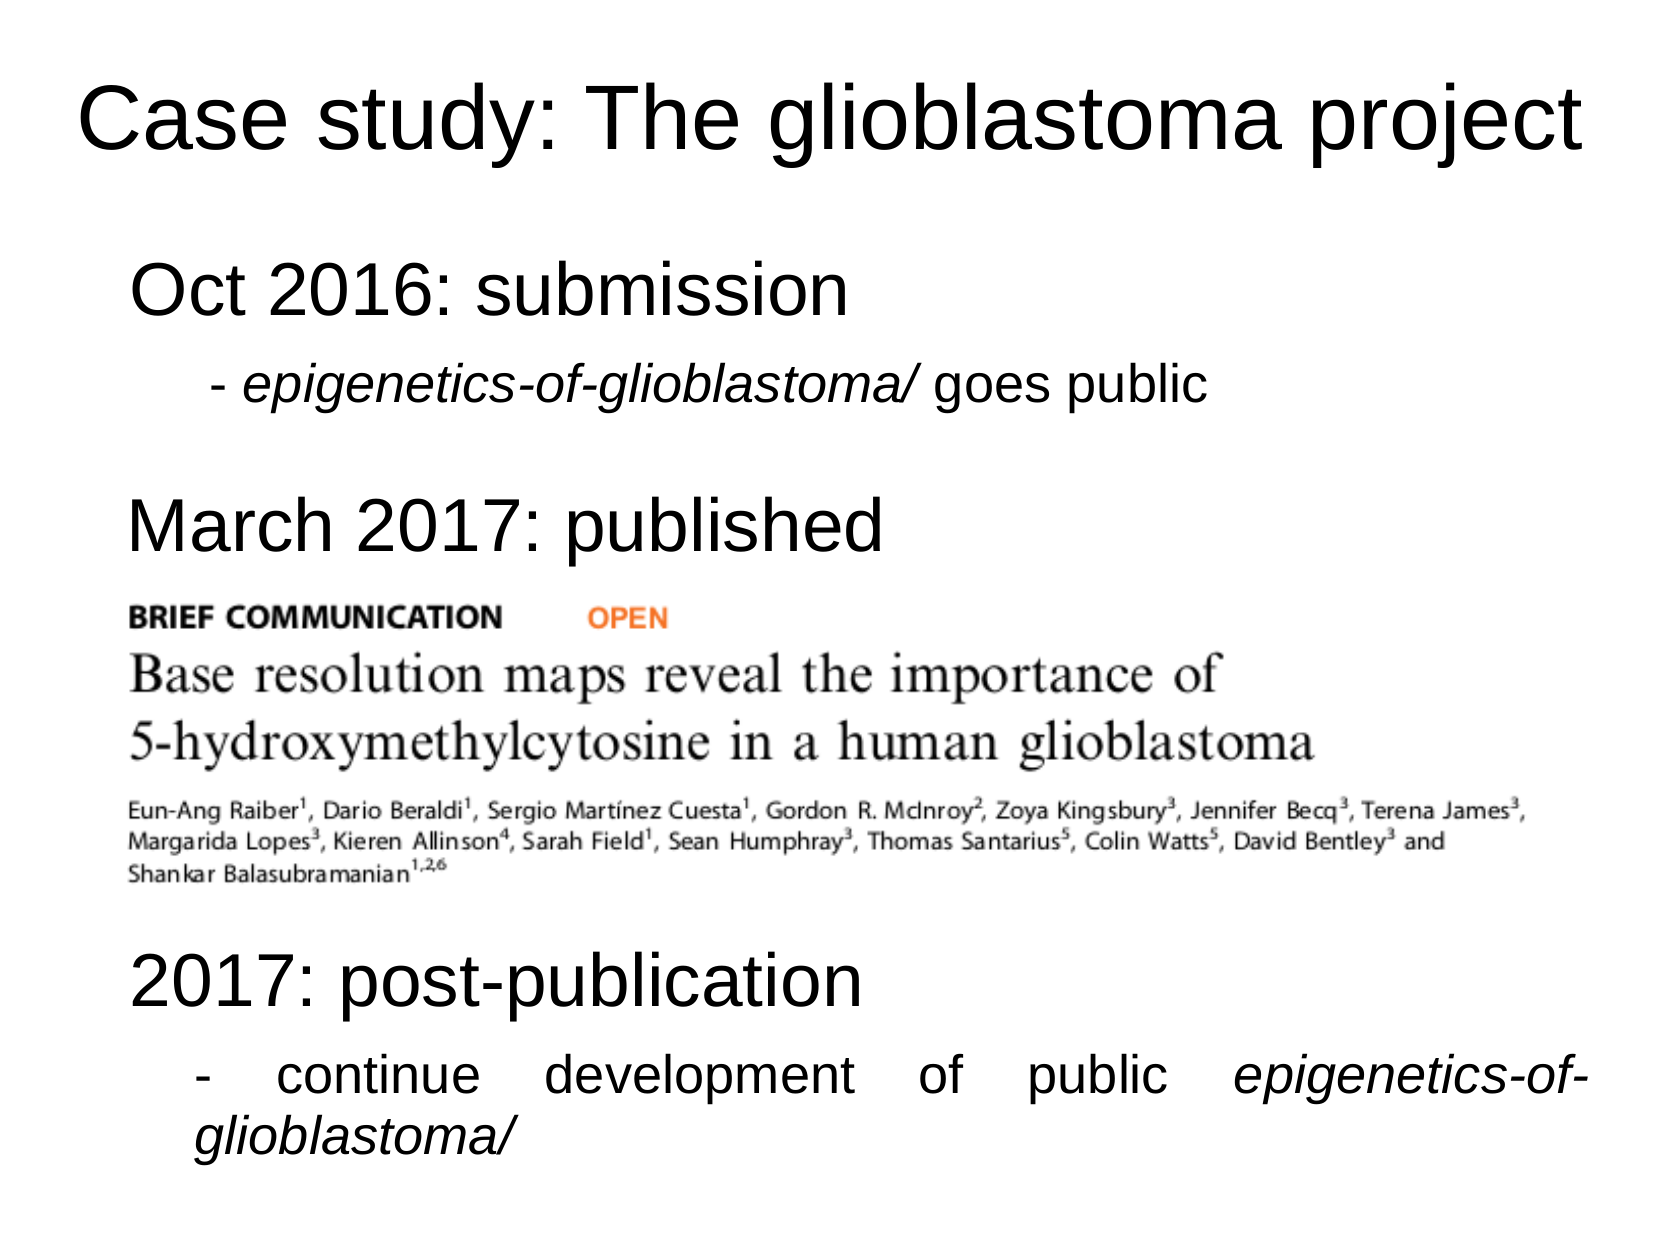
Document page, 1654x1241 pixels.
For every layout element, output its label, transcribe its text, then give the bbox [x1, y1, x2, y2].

text_box March 2017: published [112, 476, 916, 659]
picture [118, 590, 1549, 899]
text_box Oct 2016: submission [94, 240, 1201, 339]
text_box 2017: post-publication [94, 930, 1201, 1030]
text_box Case study: The glioblastoma project [35, 59, 1626, 181]
text_box - continue development of public epigenetics-of-glioblastoma/ [180, 1037, 1606, 1174]
text_box - epigenetics-of-glioblastoma/ goes public [194, 346, 1246, 455]
